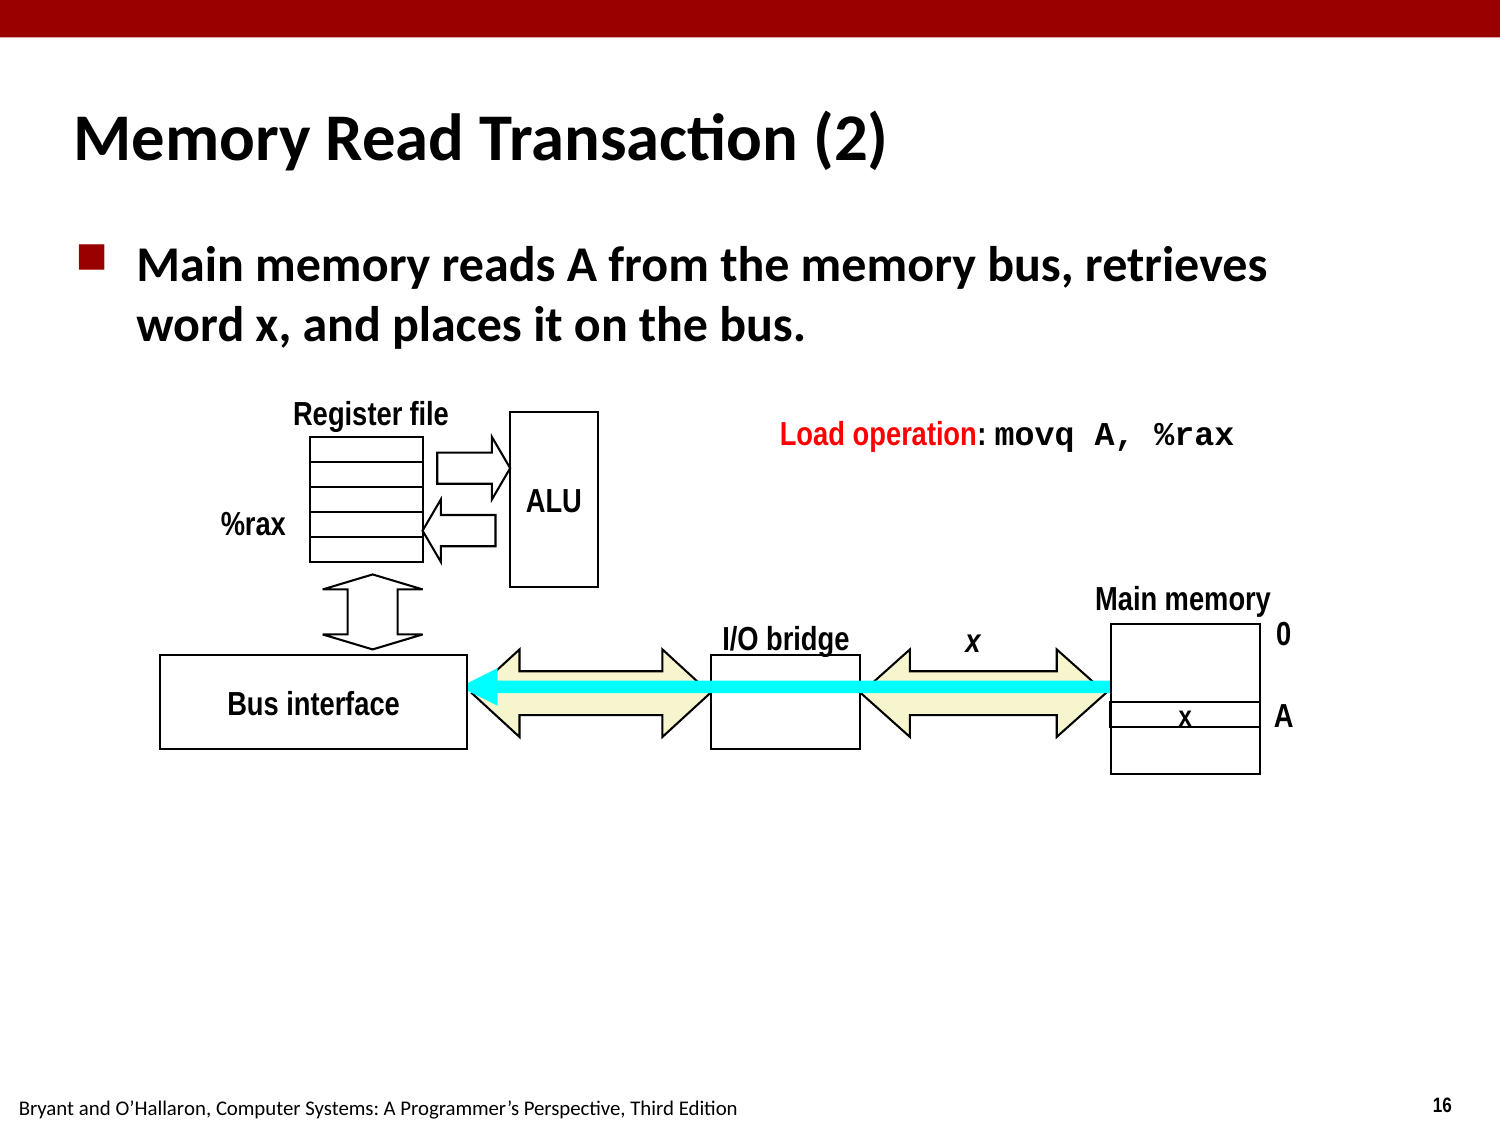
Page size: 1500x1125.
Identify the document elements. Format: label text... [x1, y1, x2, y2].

text_box Load operation: movq A, %rax [765, 404, 1250, 500]
text_box [861, 694, 1105, 737]
text_box x [950, 612, 996, 667]
text_box Register file [278, 384, 464, 440]
text_box ALU [510, 411, 598, 587]
list Main memory reads A from the memory bus, retrieves word x, and places it on the bus. [65, 223, 1361, 1040]
title Memory Read Transaction (2) [58, 71, 1304, 197]
text_box I/O bridge [707, 609, 865, 665]
text_box 0 [1261, 604, 1307, 660]
text_box %rax [205, 494, 301, 550]
text_box 0 [1281, 625, 1286, 642]
text_box Main memory [1074, 569, 1292, 625]
text_box [471, 693, 710, 737]
text_box x [1110, 702, 1261, 728]
text_box A [1259, 687, 1309, 742]
text_box [875, 649, 1091, 680]
text_box [498, 649, 696, 680]
text_box Bus interface [160, 654, 468, 750]
